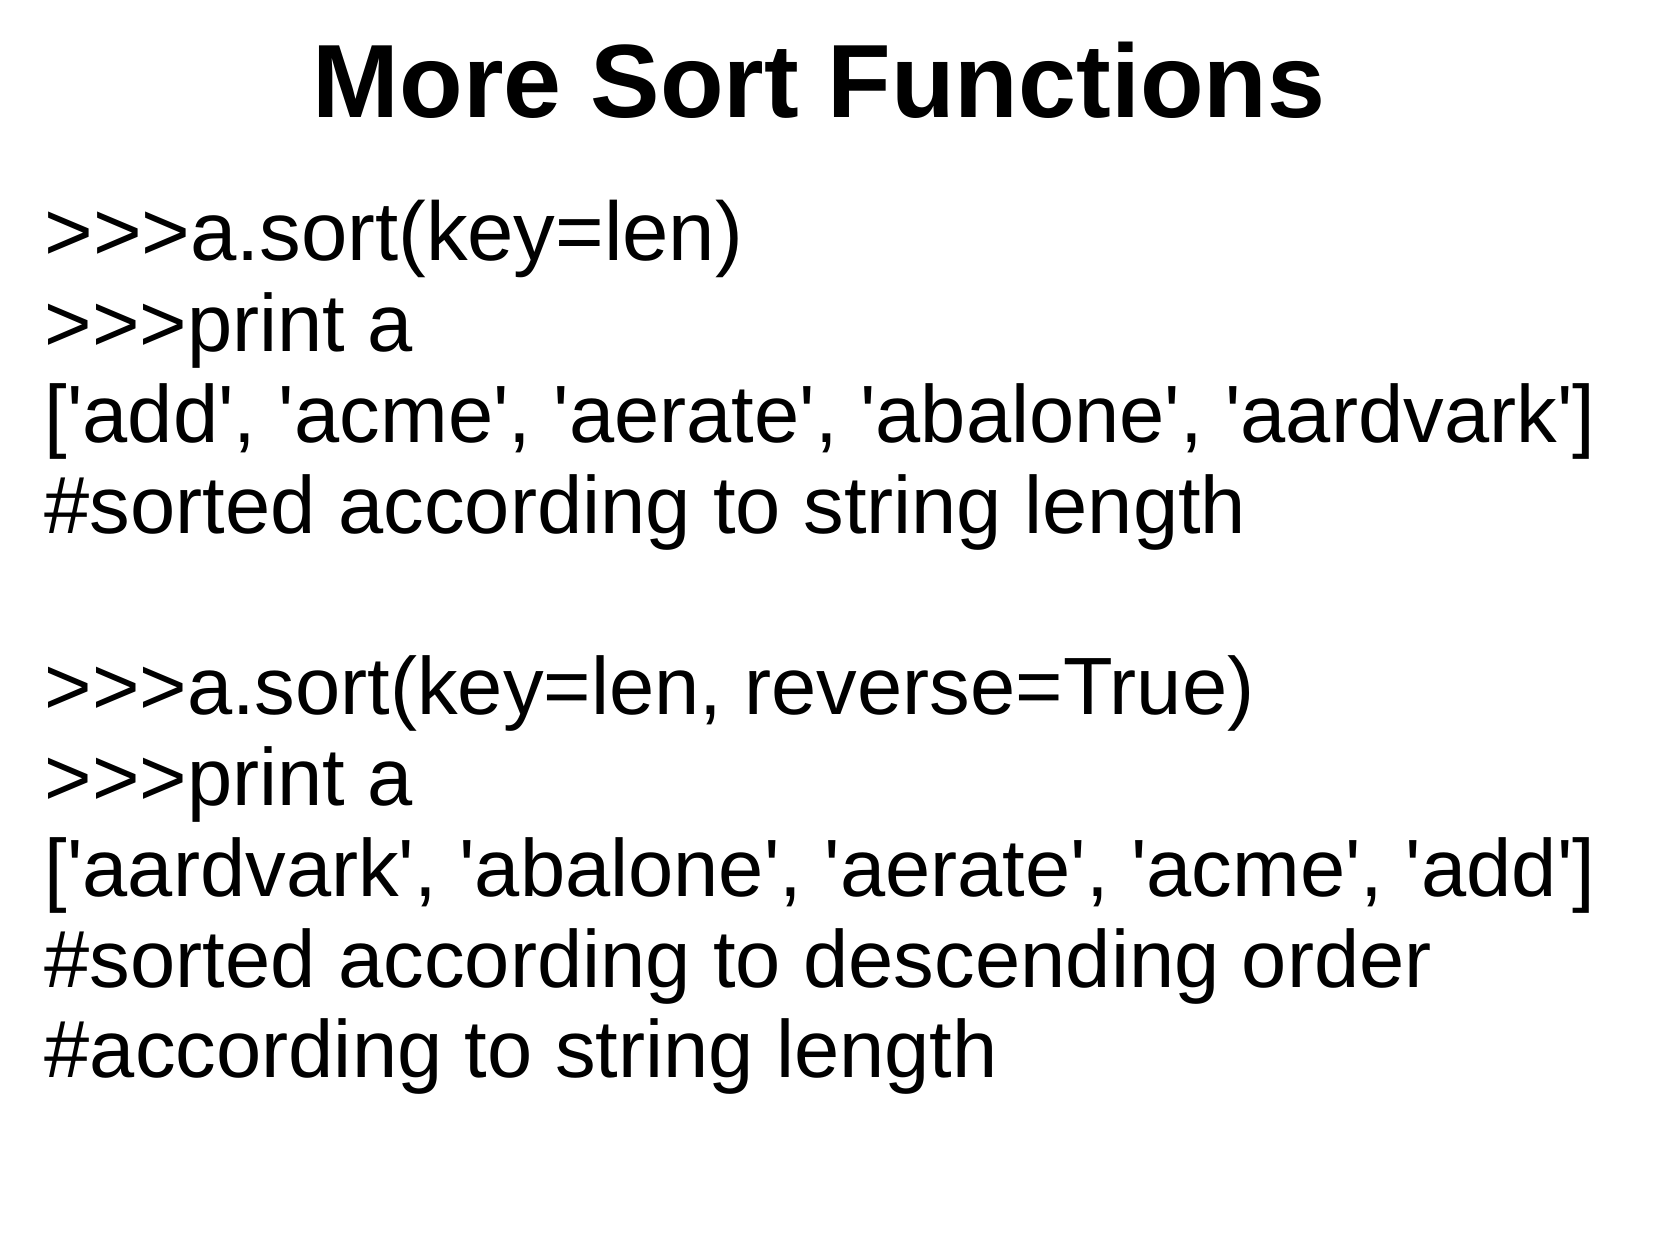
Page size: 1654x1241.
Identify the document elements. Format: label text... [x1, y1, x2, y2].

text_box >>>a.sort(key=len) >>>print a ['add', 'acme', 'aerate', 'abalone', 'aardvark'] #sorted according to string length >>>a.sort(key=len, reverse=True) >>>print a ['aardvark', 'abalone', 'aerate', 'acme', 'add'] #sorted according to descending order #according to string length [30, 177, 1621, 1231]
text_box More Sort Functions [39, 16, 1600, 177]
